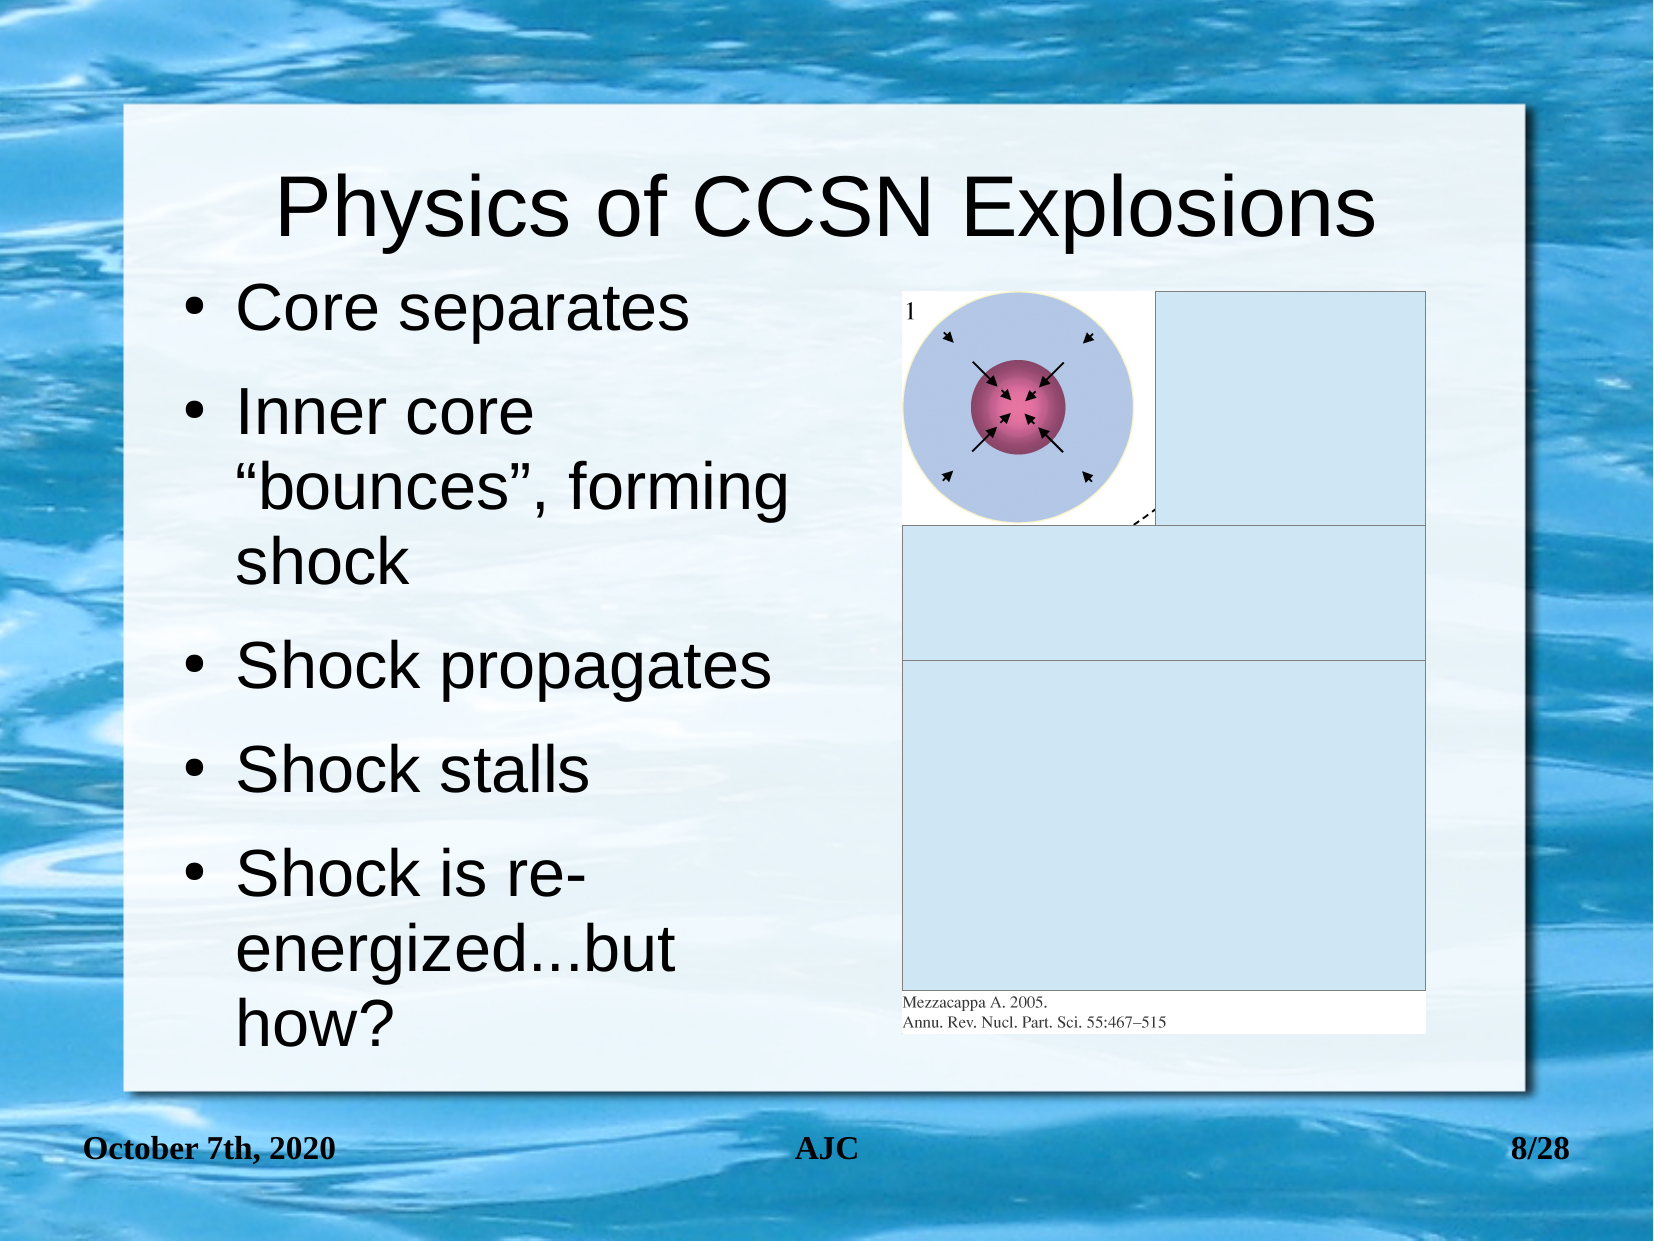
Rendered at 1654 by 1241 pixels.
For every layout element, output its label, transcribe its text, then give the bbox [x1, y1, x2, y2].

list Core separates Inner core “bounces”, forming shock Shock propagates Shock stalls Shock is re-energized...but how? [165, 270, 843, 1059]
title Physics of CCSN Explosions [147, 118, 1506, 296]
text_box [902, 291, 1426, 991]
picture [0, 0, 1654, 1241]
